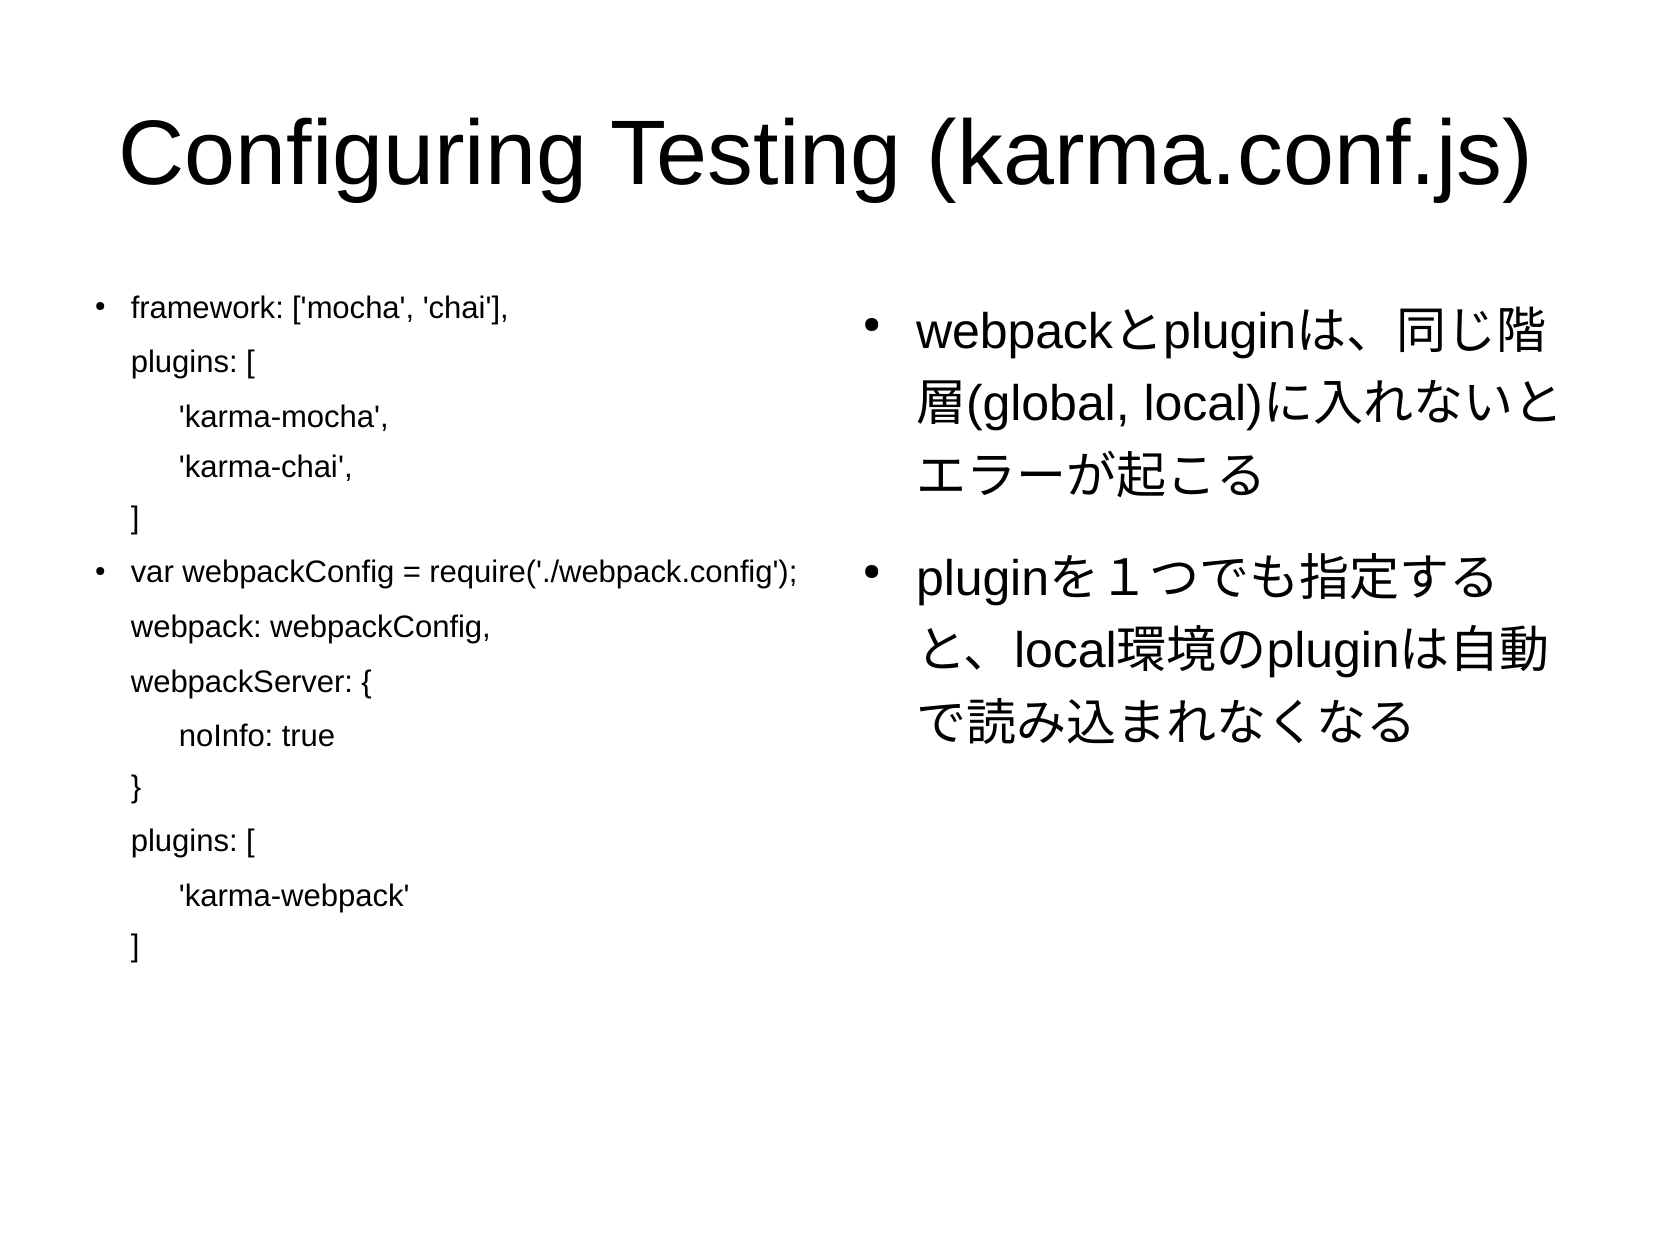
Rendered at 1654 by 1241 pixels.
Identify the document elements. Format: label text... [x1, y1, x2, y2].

list webpackとpluginは、同じ階層(global, local)に入れないとエラーが起こる pluginを１つでも指定すると、local環境のpluginは自動で読み込まれなくなる [845, 290, 1572, 1010]
list framework: ['mocha', 'chai'], plugins: [ 'karma-mocha', 'karma-chai', ] var webpackConfig = require('./webpack.config'); webpack: webpackConfig, webpackServer: { noInfo: true } plugins: [ 'karma-webpack' ] [82, 290, 809, 1010]
title Configuring Testing (karma.conf.js) [82, 49, 1571, 257]
